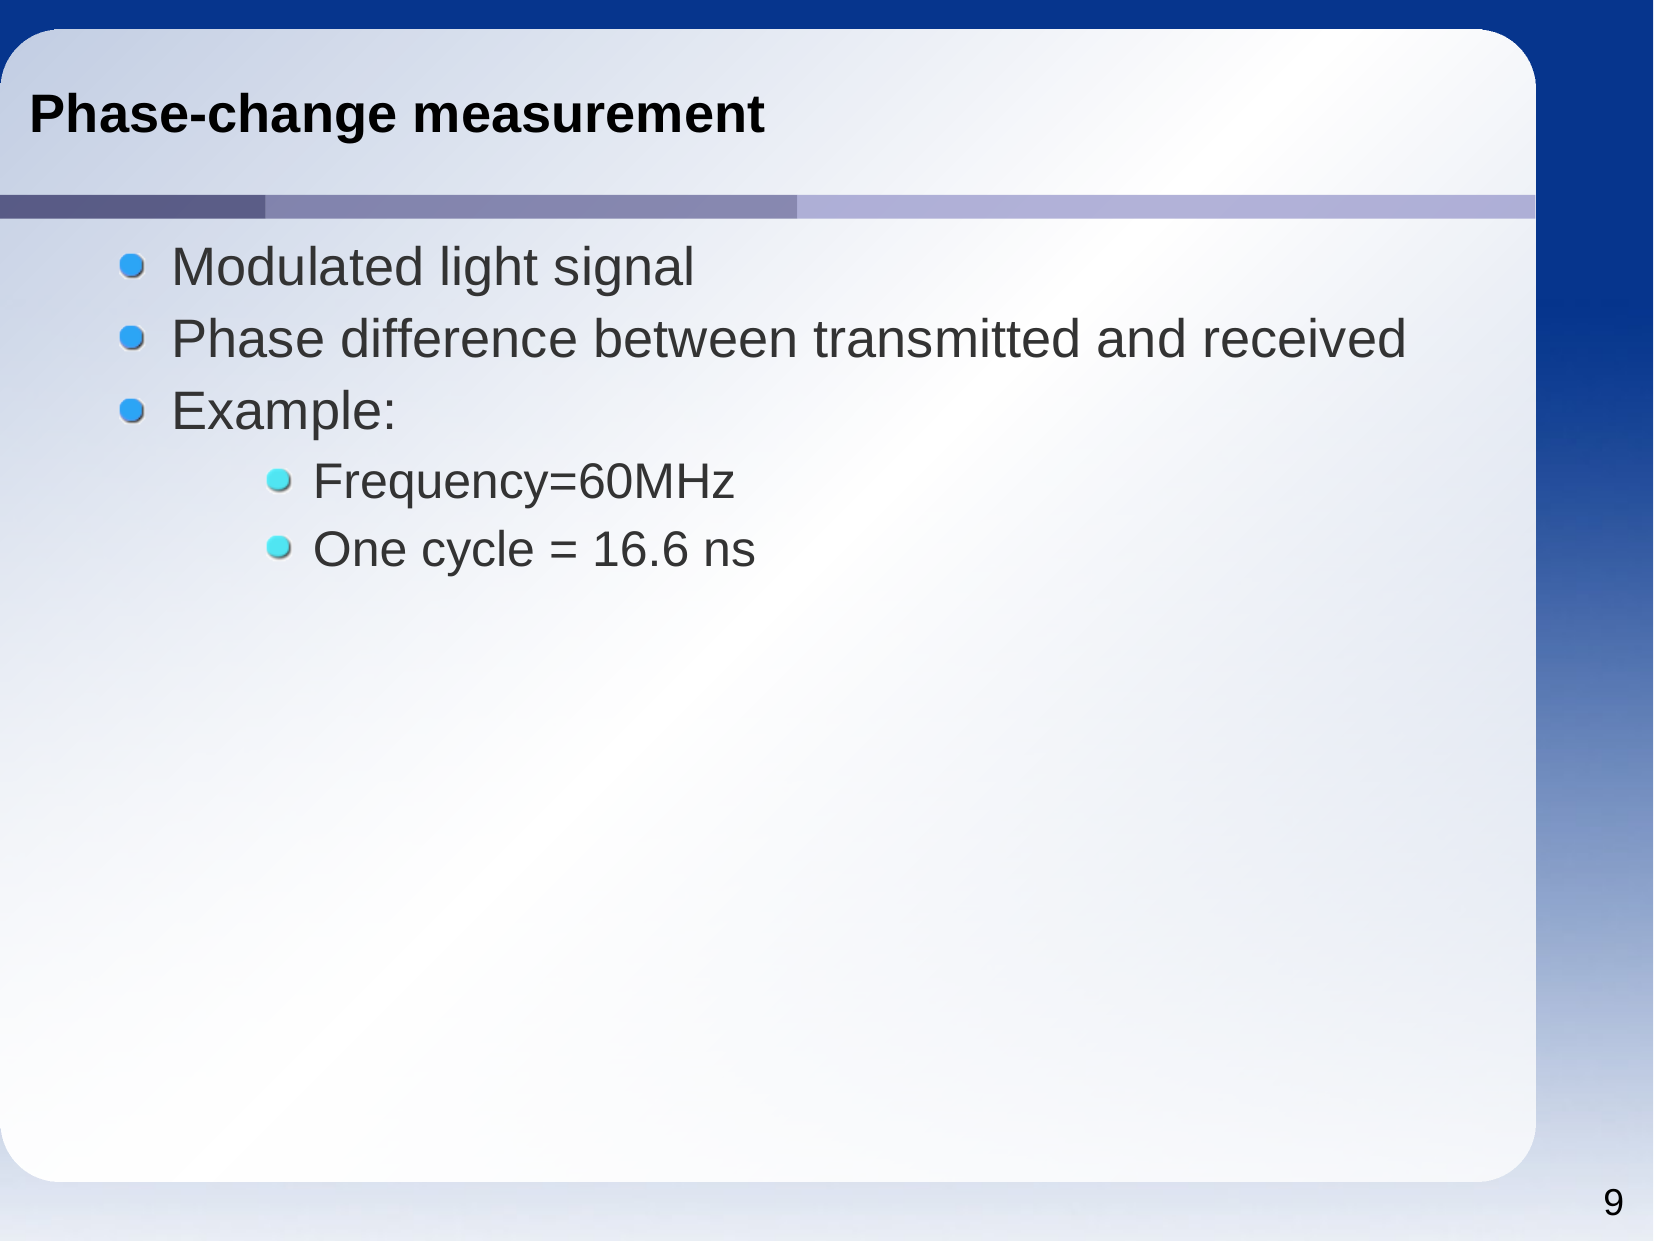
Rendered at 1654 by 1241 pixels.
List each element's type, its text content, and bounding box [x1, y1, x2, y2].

list Modulated light signal Phase difference between transmitted and received Example: Frequency=60MHz One cycle = 16.6 ns [29, 236, 1506, 1152]
picture [0, 0, 1654, 1241]
title Phase-change measurement [29, 49, 1506, 178]
